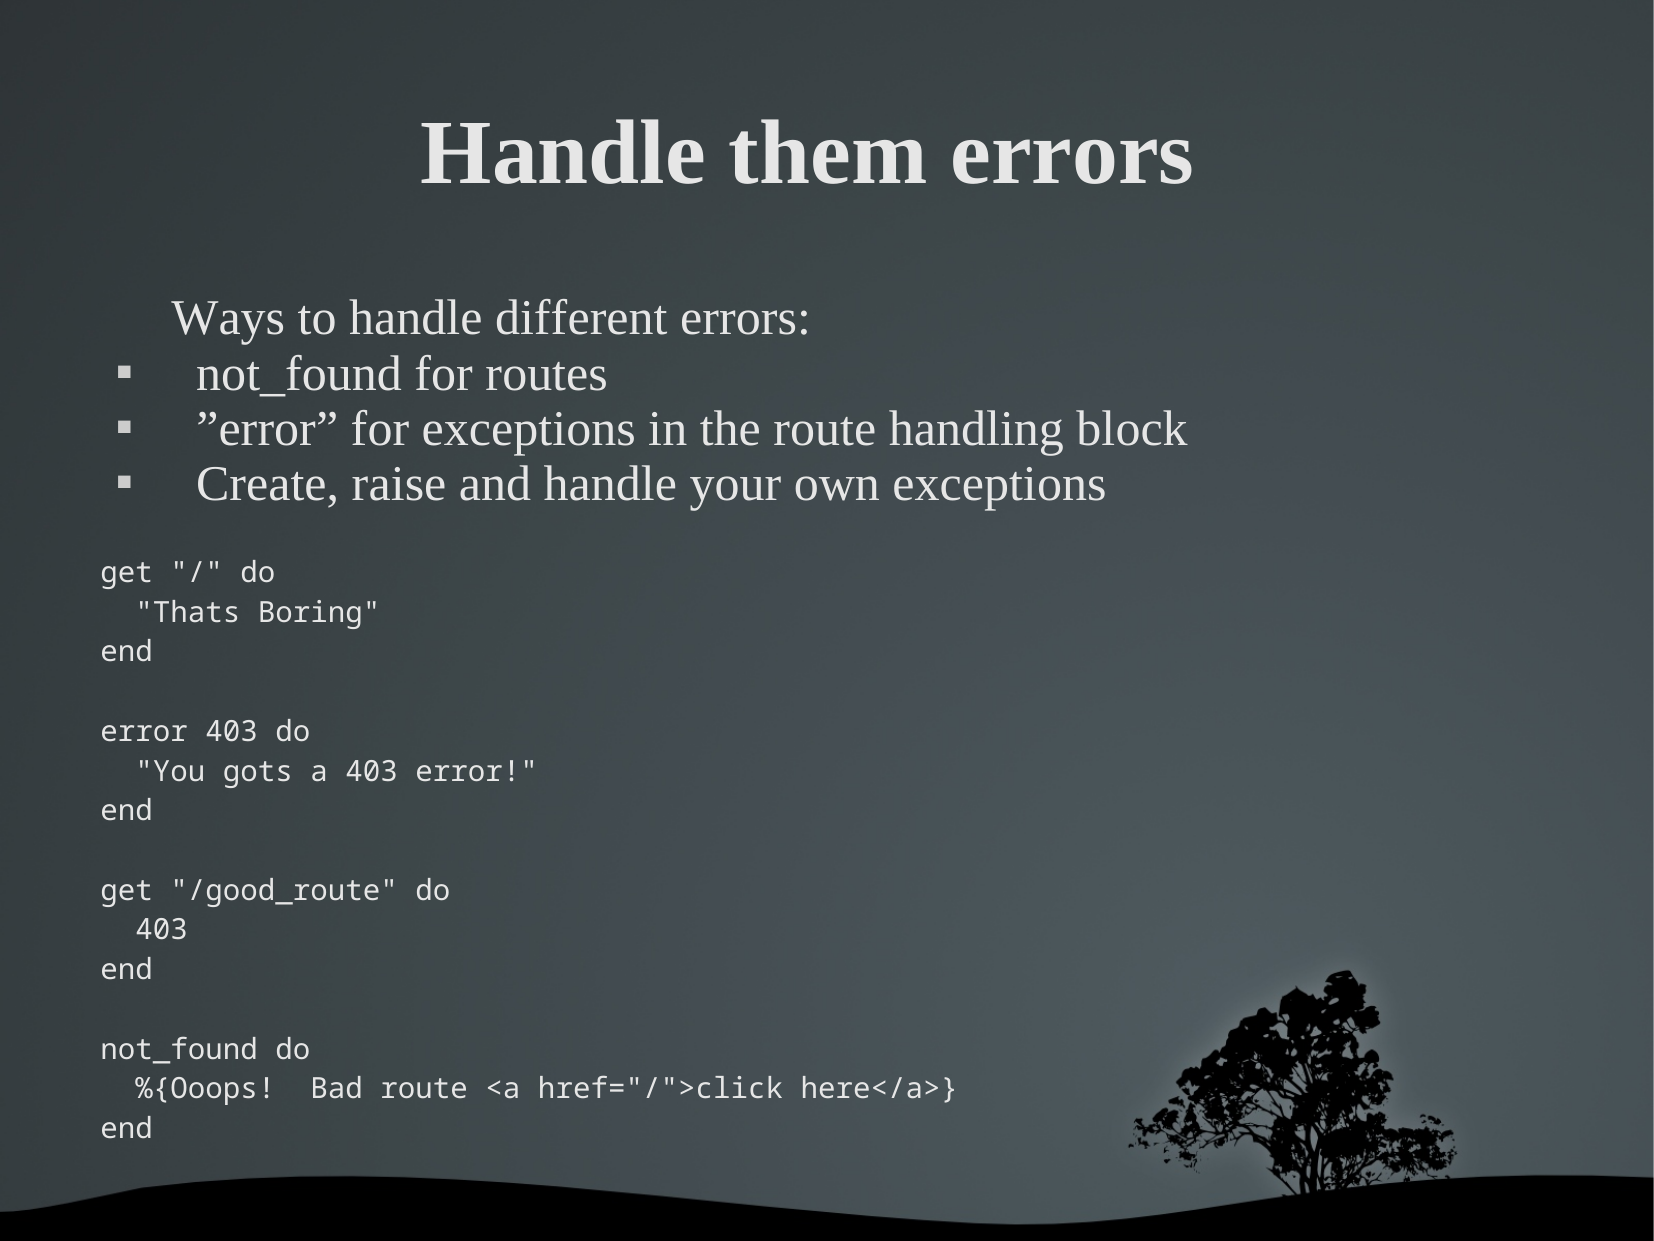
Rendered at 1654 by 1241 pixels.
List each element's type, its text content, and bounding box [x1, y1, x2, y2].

picture [0, 0, 1654, 1241]
list Ways to handle different errors: not_found for routes ”error” for exceptions in the route handling block Create, raise and handle your own exceptions get "/" do "Thats Boring" end error 403 do "You gots a 403 error!" end get "/good_route" do 403 end not_found do %{Ooops! Bad route <a href="/">click here</a>} end [82, 290, 1571, 1111]
title Handle them errors [82, 49, 1571, 257]
